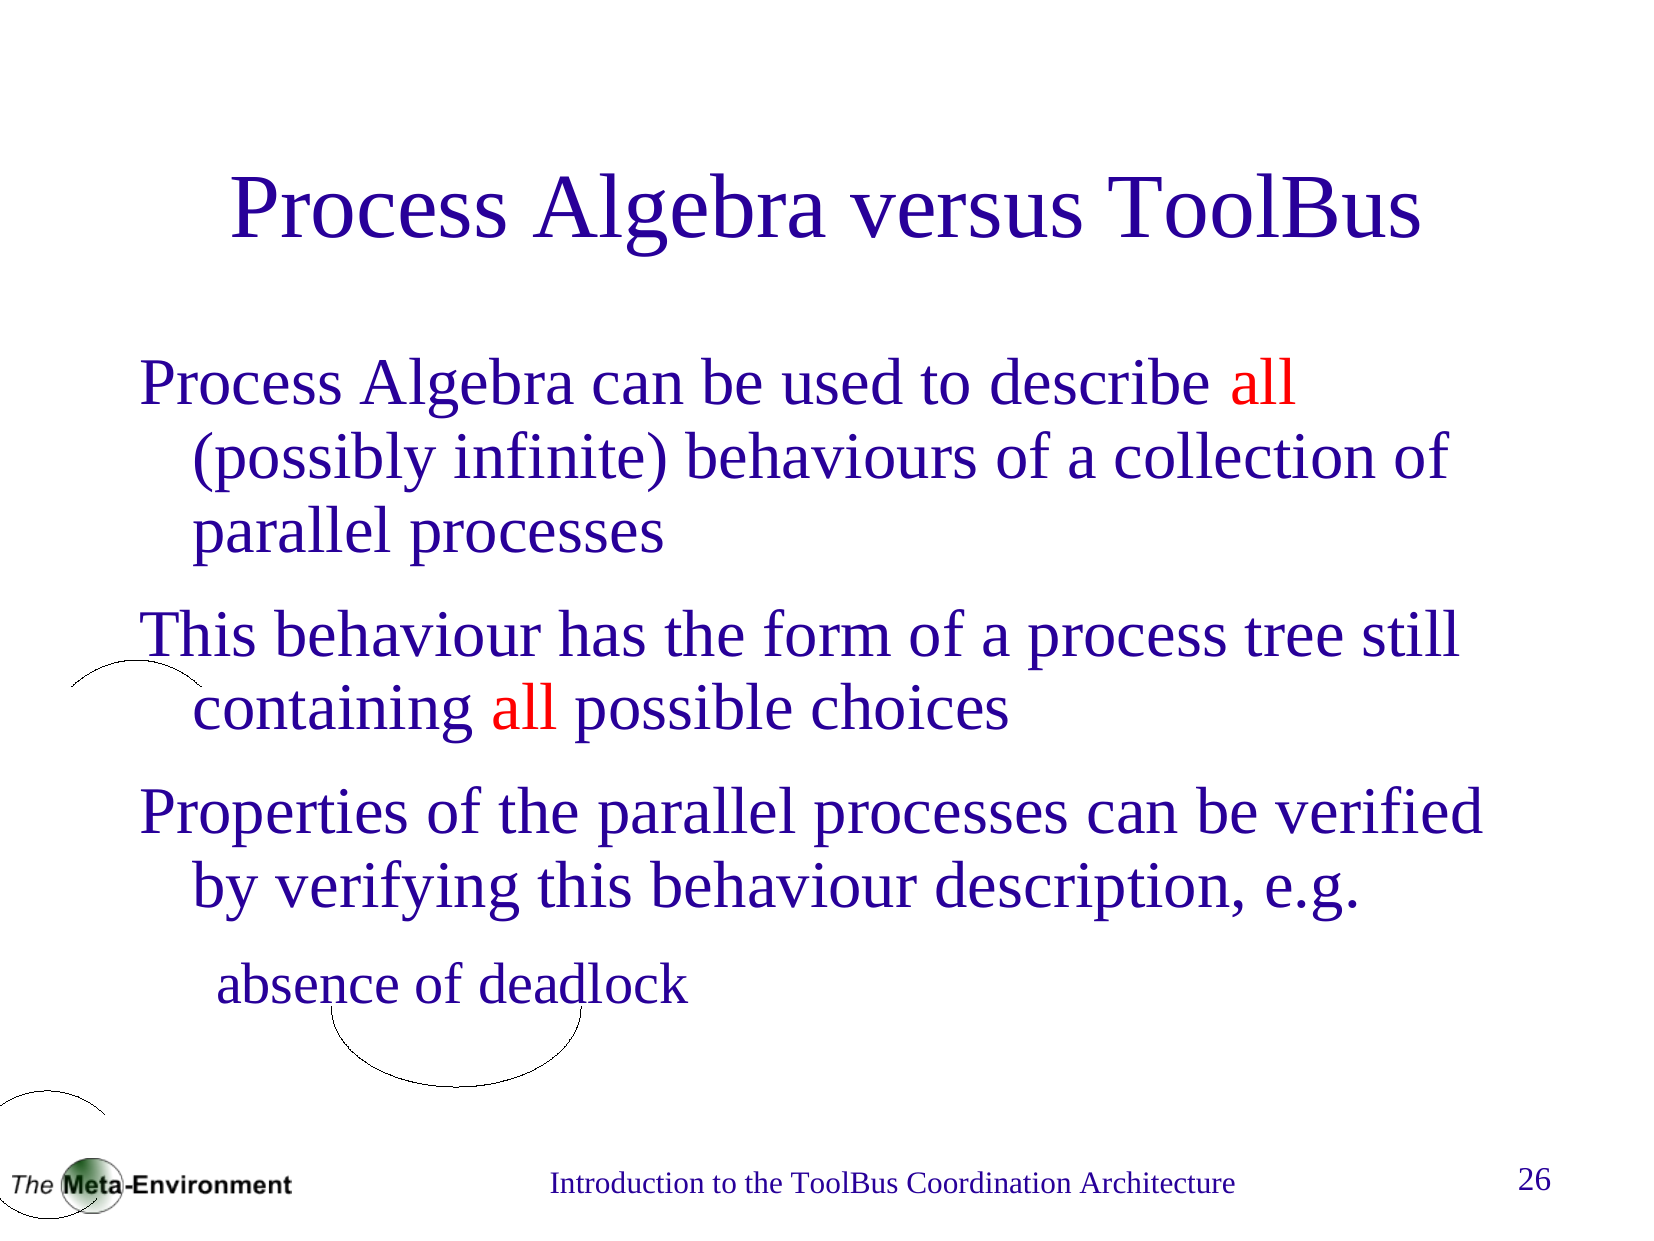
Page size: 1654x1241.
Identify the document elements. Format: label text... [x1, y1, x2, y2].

title Process Algebra versus ToolBus [121, 102, 1534, 311]
list Process Algebra can be used to describe all (possibly infinite) behaviours of a collection of parallel processes This behaviour has the form of a process tree still containing all possible choices Properties of the parallel processes can be verified by verifying this behaviour description, e.g. absence of deadlock [121, 344, 1534, 1127]
picture [12, 1158, 292, 1214]
